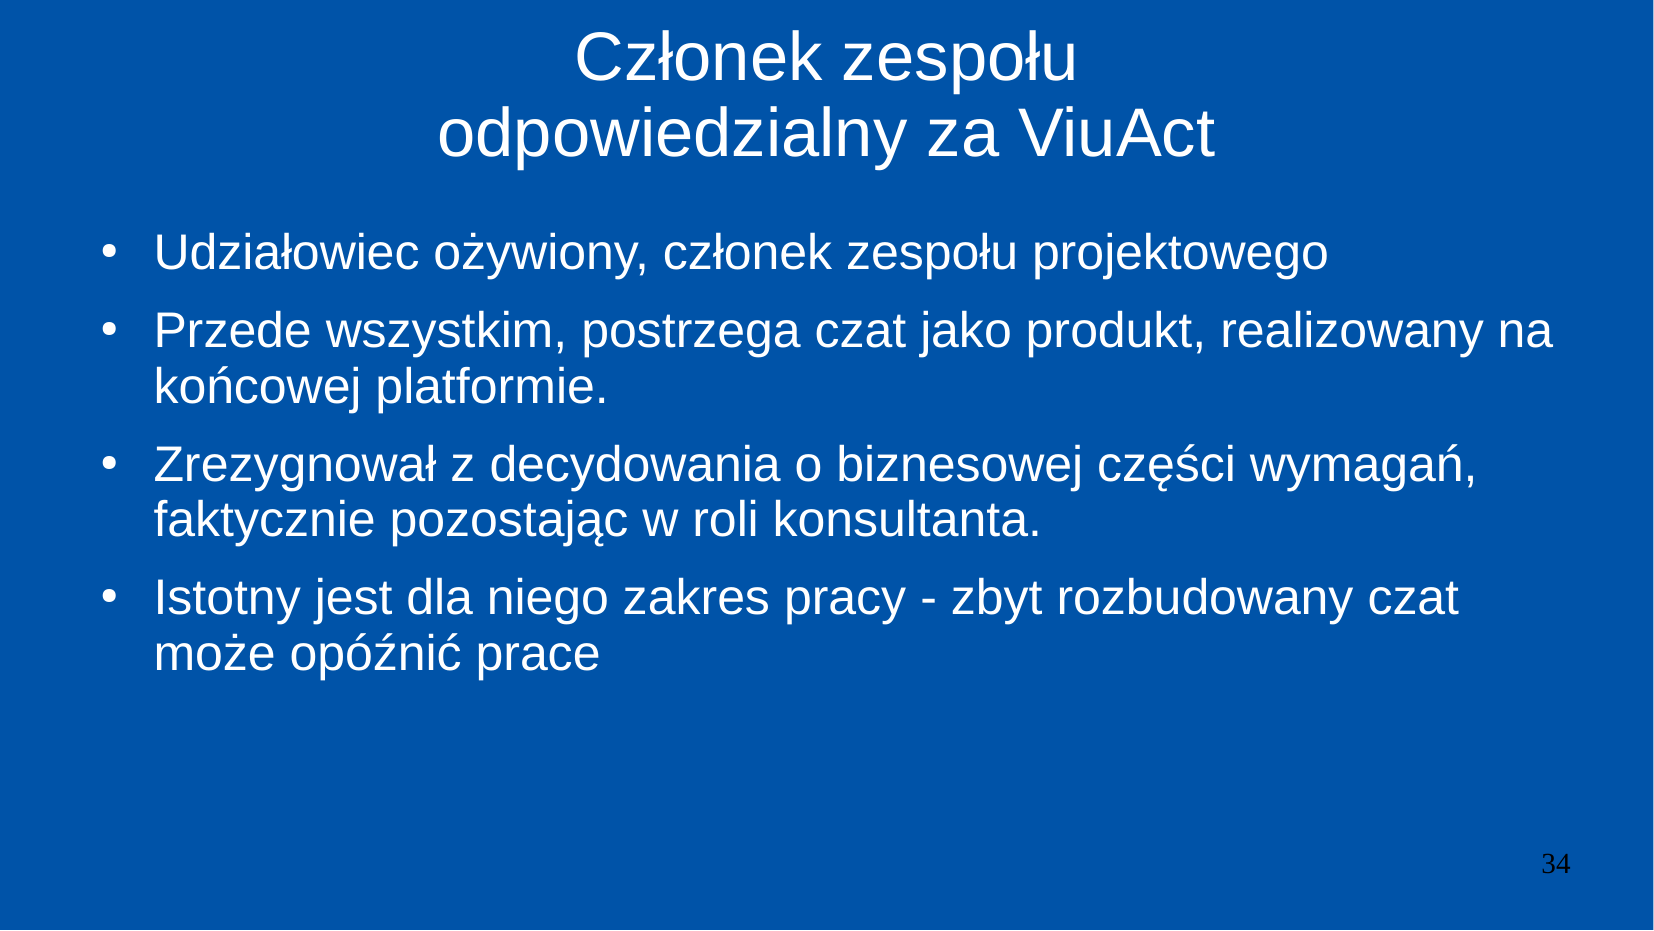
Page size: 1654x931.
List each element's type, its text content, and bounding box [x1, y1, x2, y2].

title Członek zespołu odpowiedzialny za ViuAct [389, 17, 1264, 172]
list Udziałowiec ożywiony, członek zespołu projektowego Przede wszystkim, postrzega czat jako produkt, realizowany na końcowej platformie. Zrezygnował z decydowania o biznesowej części wymagań, faktycznie pozostając w roli konsultanta. Istotny jest dla niego zakres pracy - zbyt rozbudowany czat może opóźnić prace [82, 224, 1571, 848]
